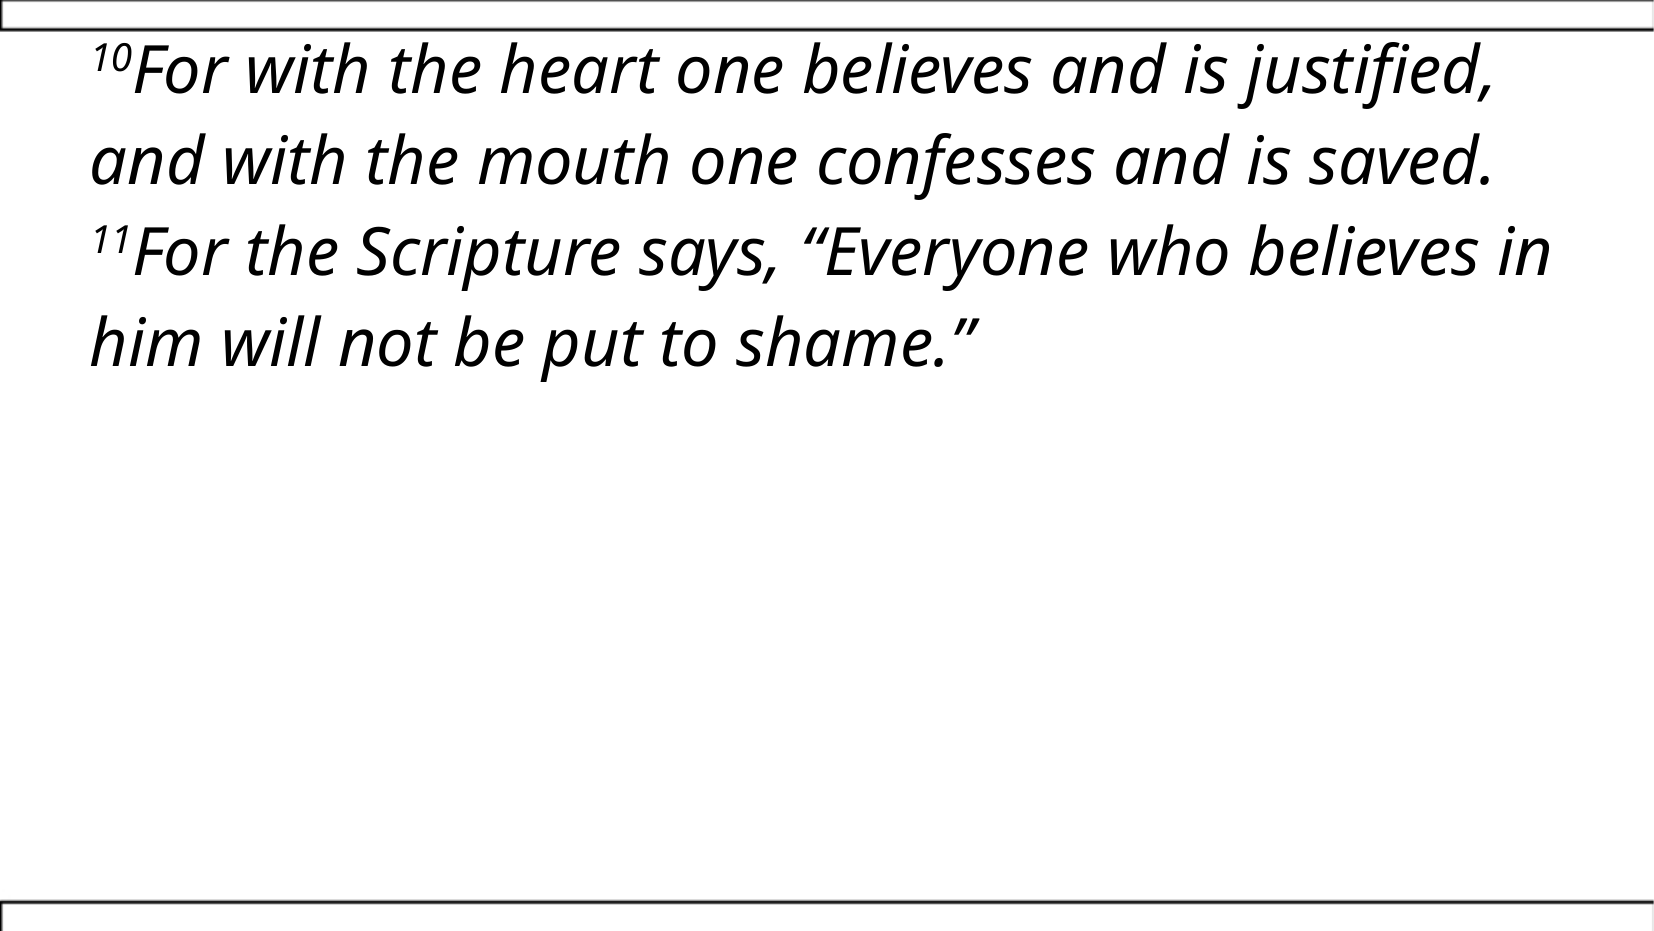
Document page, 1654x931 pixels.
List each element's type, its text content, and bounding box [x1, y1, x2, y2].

text_box 10For with the heart one believes and is justified, and with the mouth one confesses and is saved. 11For the Scripture says, “Everyone who believes in him will not be put to shame.” [75, 15, 1591, 474]
picture [0, 0, 1654, 931]
